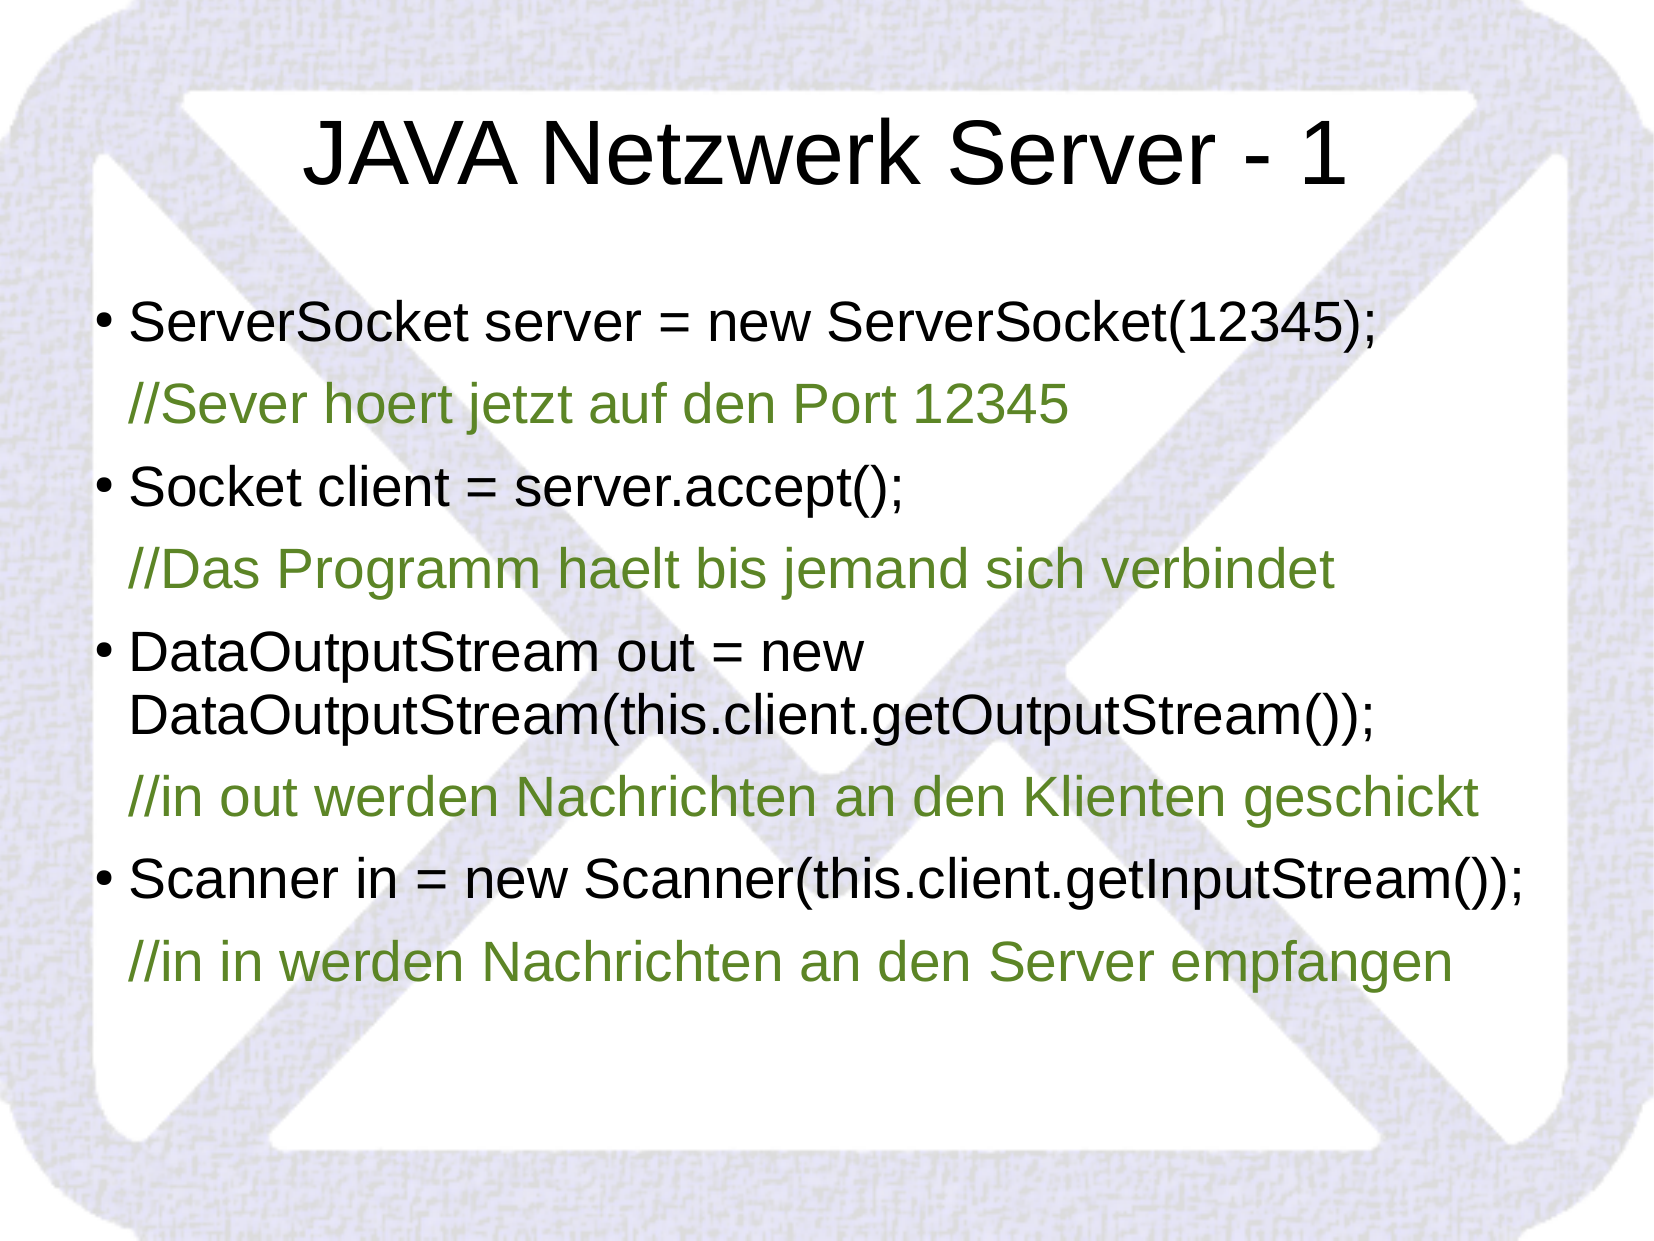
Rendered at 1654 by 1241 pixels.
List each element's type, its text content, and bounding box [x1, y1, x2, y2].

picture [0, 0, 1654, 1241]
title JAVA Netzwerk Server - 1 [82, 49, 1571, 257]
list ServerSocket server = new ServerSocket(12345); //Sever hoert jetzt auf den Port 12345 Socket client = server.accept(); //Das Programm haelt bis jemand sich verbindet DataOutputStream out = new DataOutputStream(this.client.getOutputStream()); //in out werden Nachrichten an den Klienten geschickt Scanner in = new Scanner(this.client.getInputStream()); //in in werden Nachrichten an den Server empfangen [82, 290, 1538, 1087]
